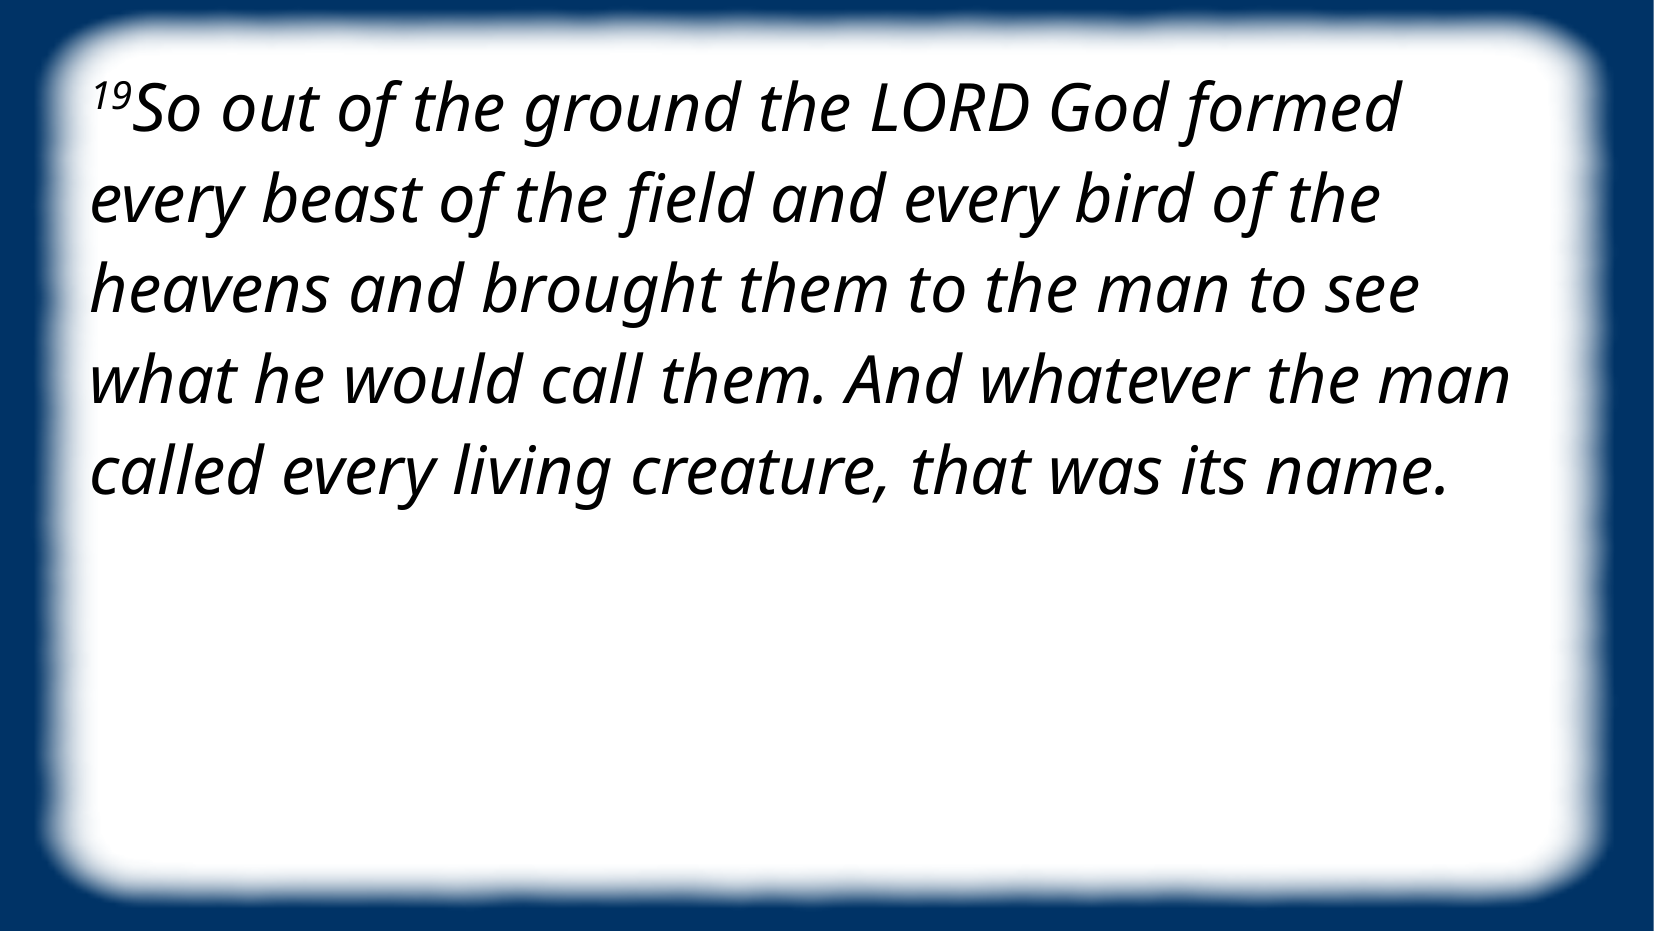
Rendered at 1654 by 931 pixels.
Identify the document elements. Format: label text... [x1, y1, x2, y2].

text_box 19So out of the ground the LORD God formed every beast of the field and every bird of the heavens and brought them to the man to see what he would call them. And whatever the man called every living creature, that was its name. [75, 52, 1576, 541]
picture [0, 0, 1654, 931]
